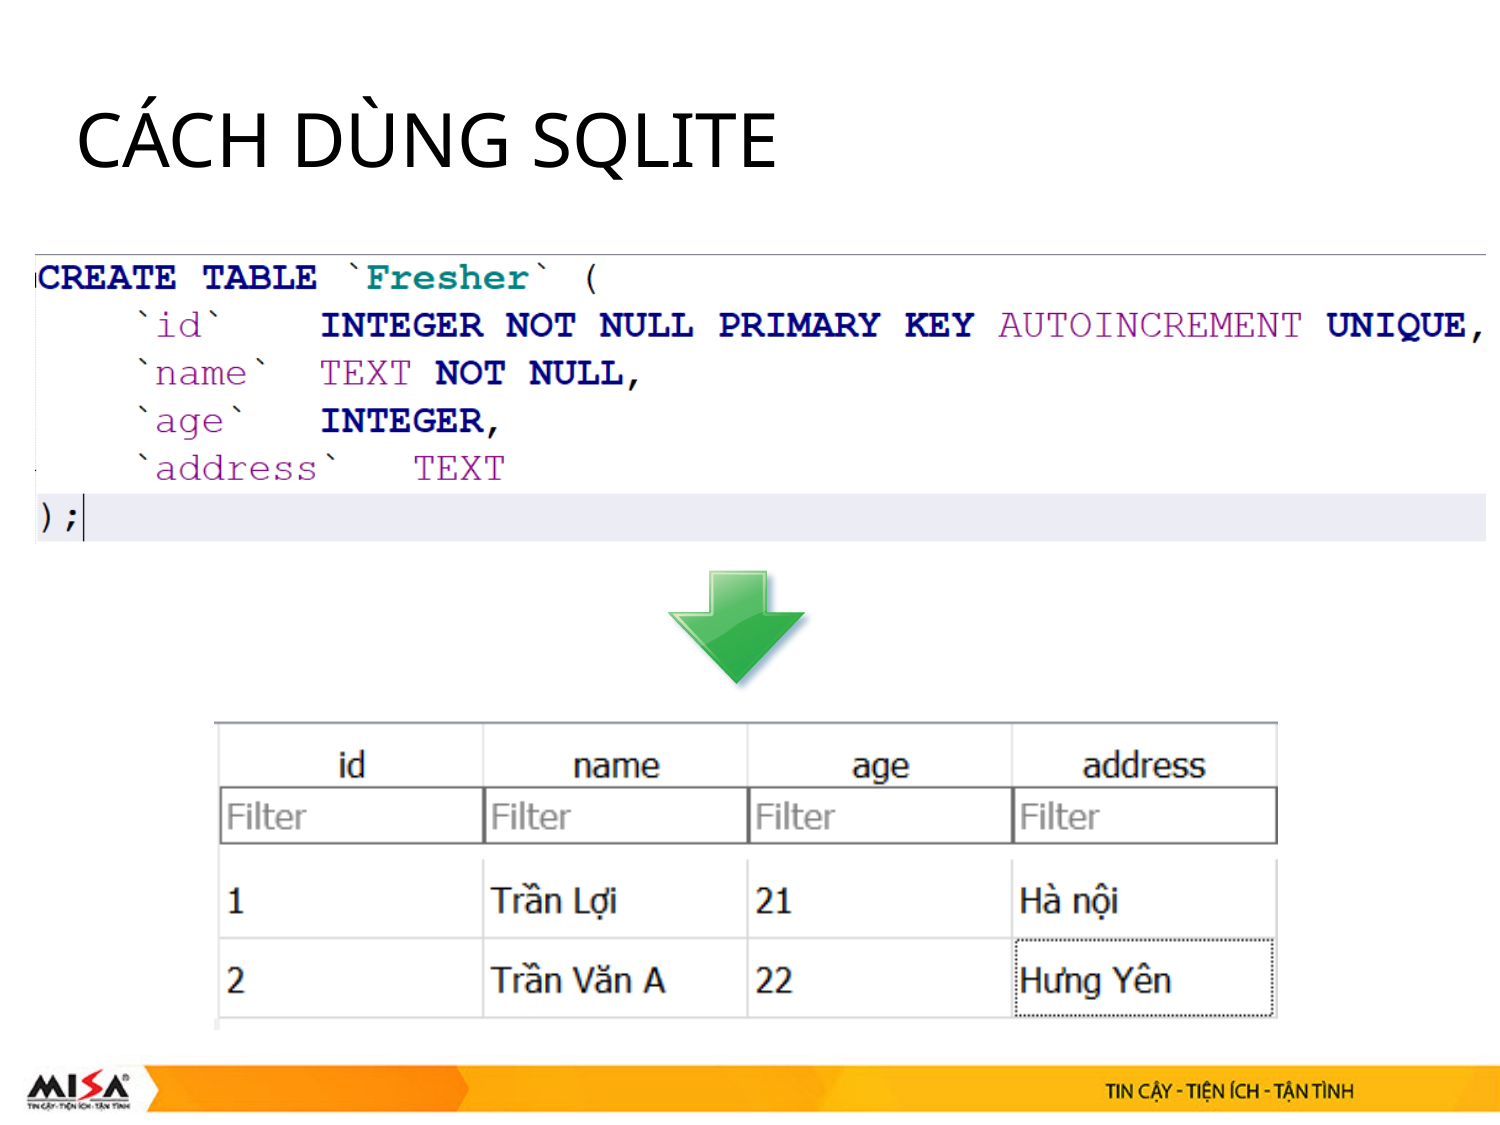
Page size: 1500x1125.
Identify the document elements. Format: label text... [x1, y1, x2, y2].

picture [0, 0, 1500, 1125]
title CÁCH DÙNG SQLITE [75, 45, 1425, 233]
